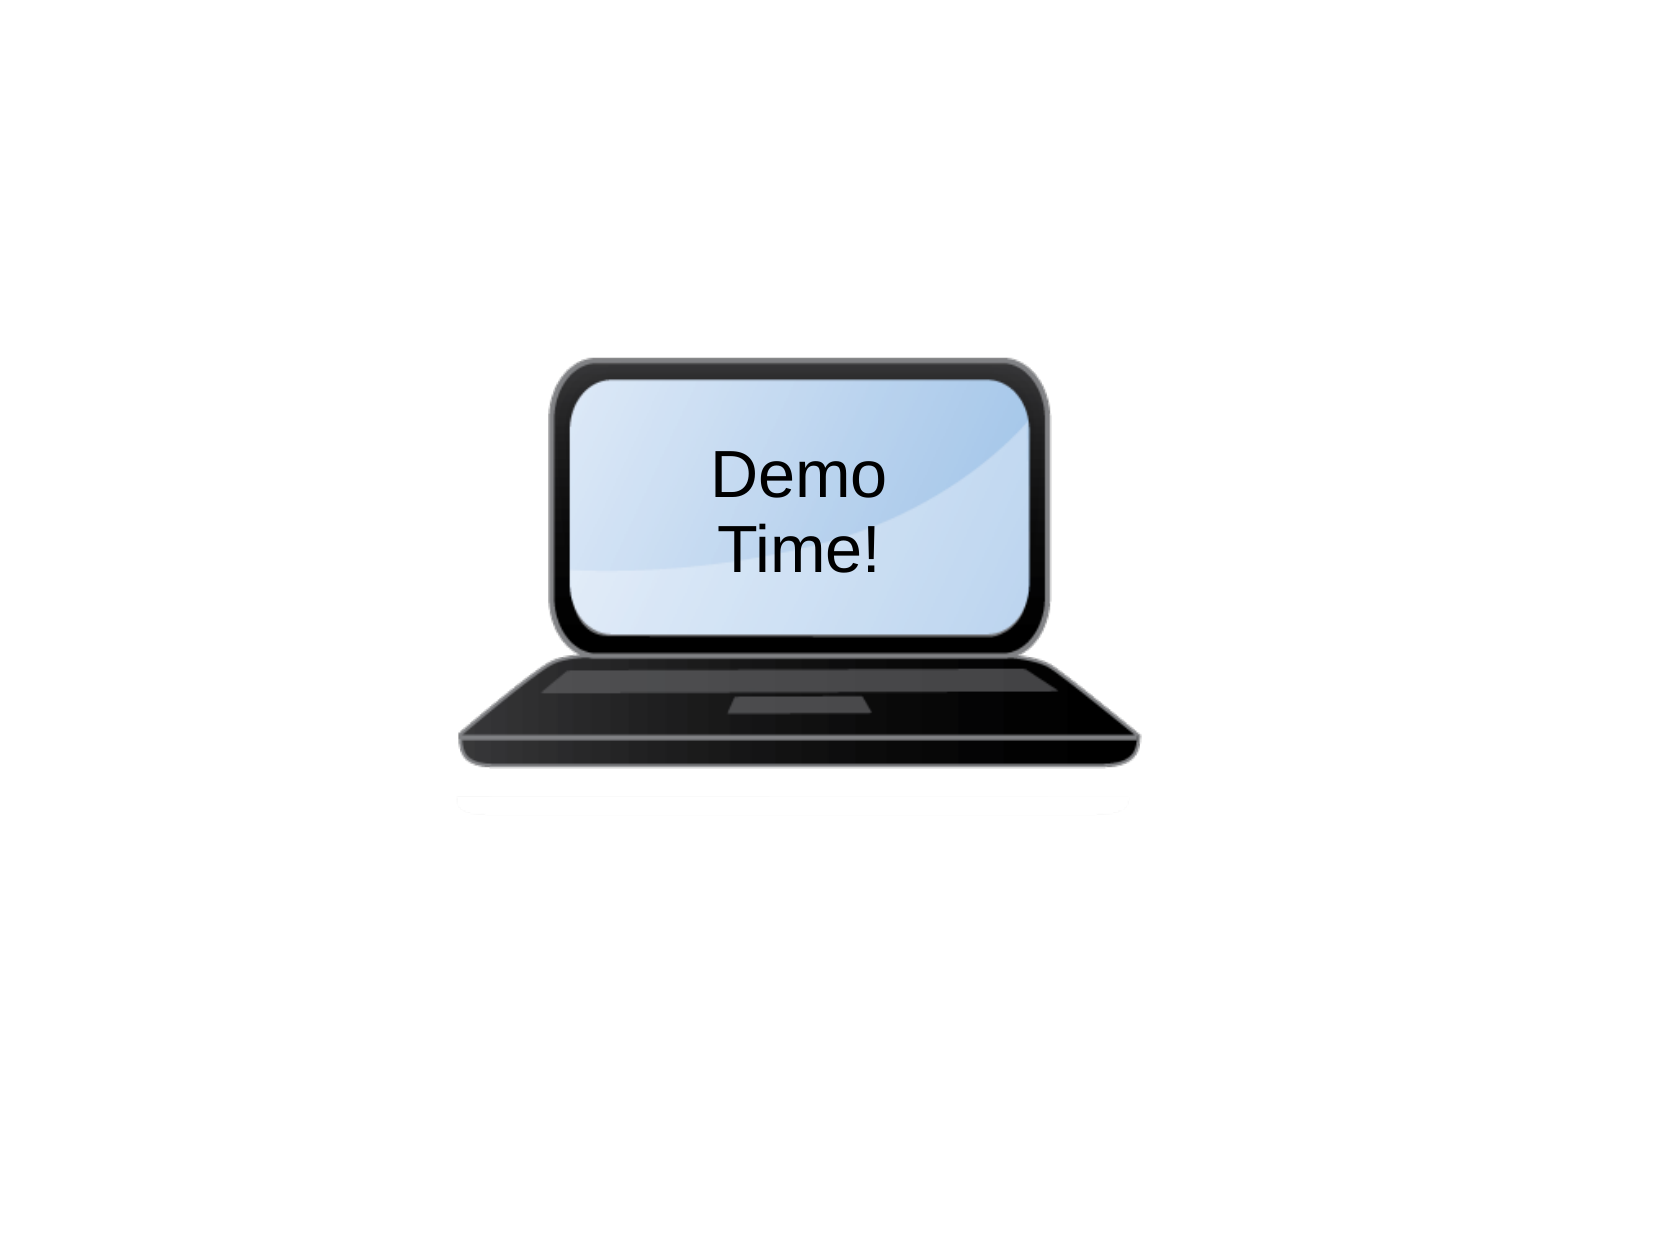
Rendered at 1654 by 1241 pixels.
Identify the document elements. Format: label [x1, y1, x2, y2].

picture [428, 329, 1171, 844]
